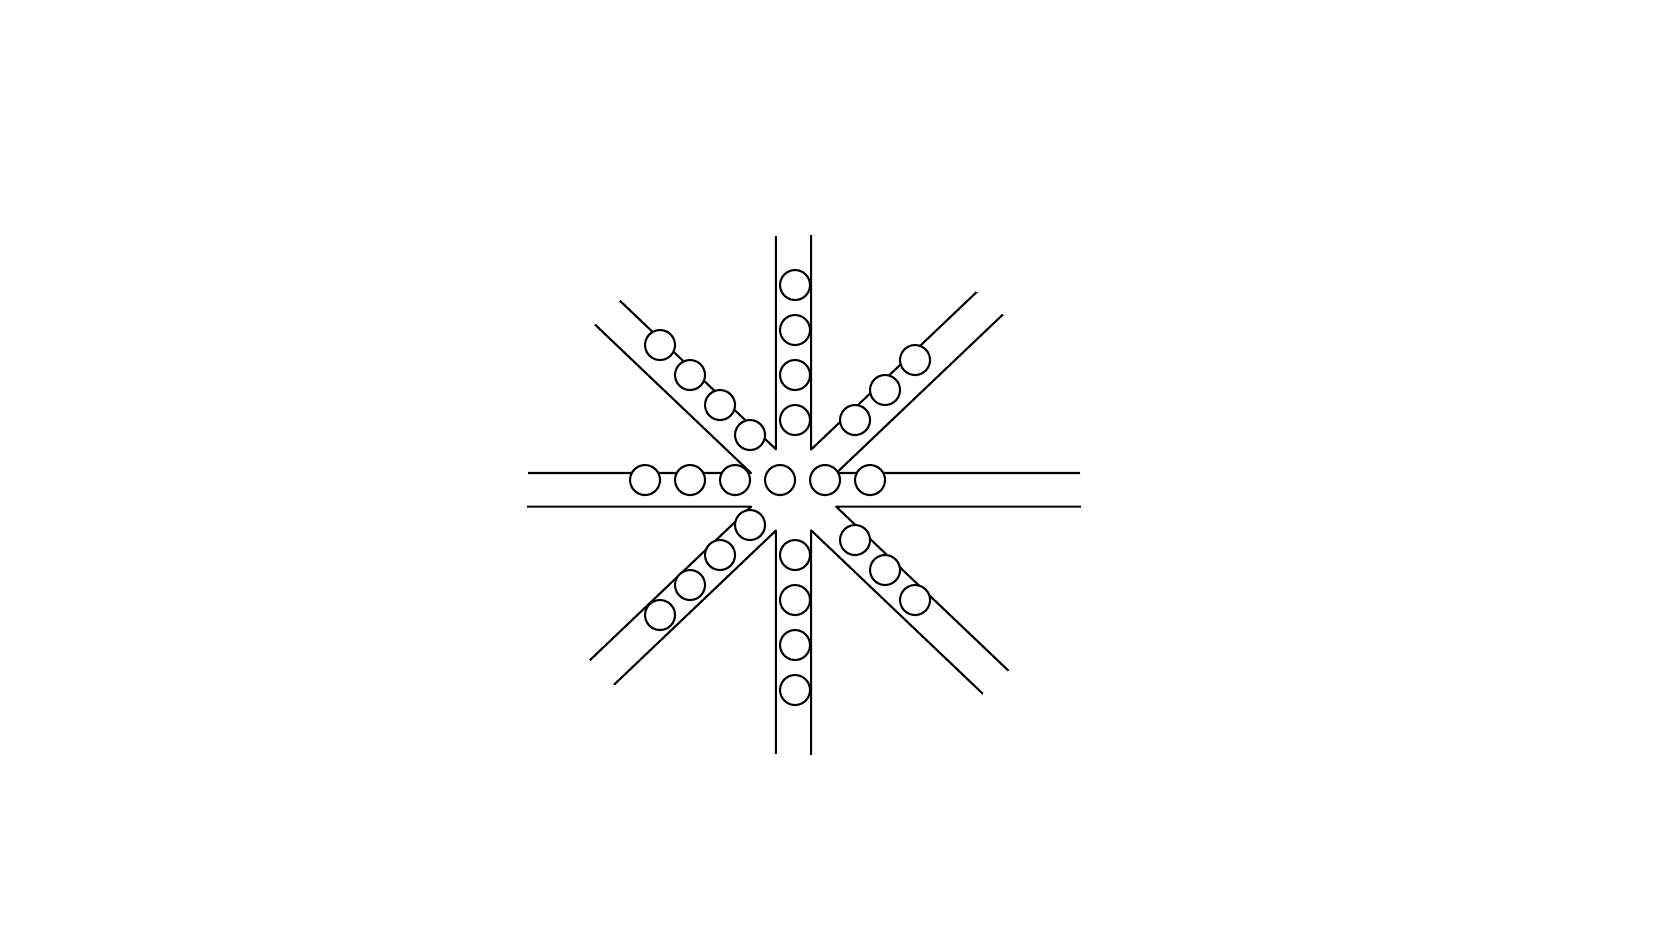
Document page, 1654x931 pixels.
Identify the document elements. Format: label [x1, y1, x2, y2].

text_box [468, 180, 1141, 811]
